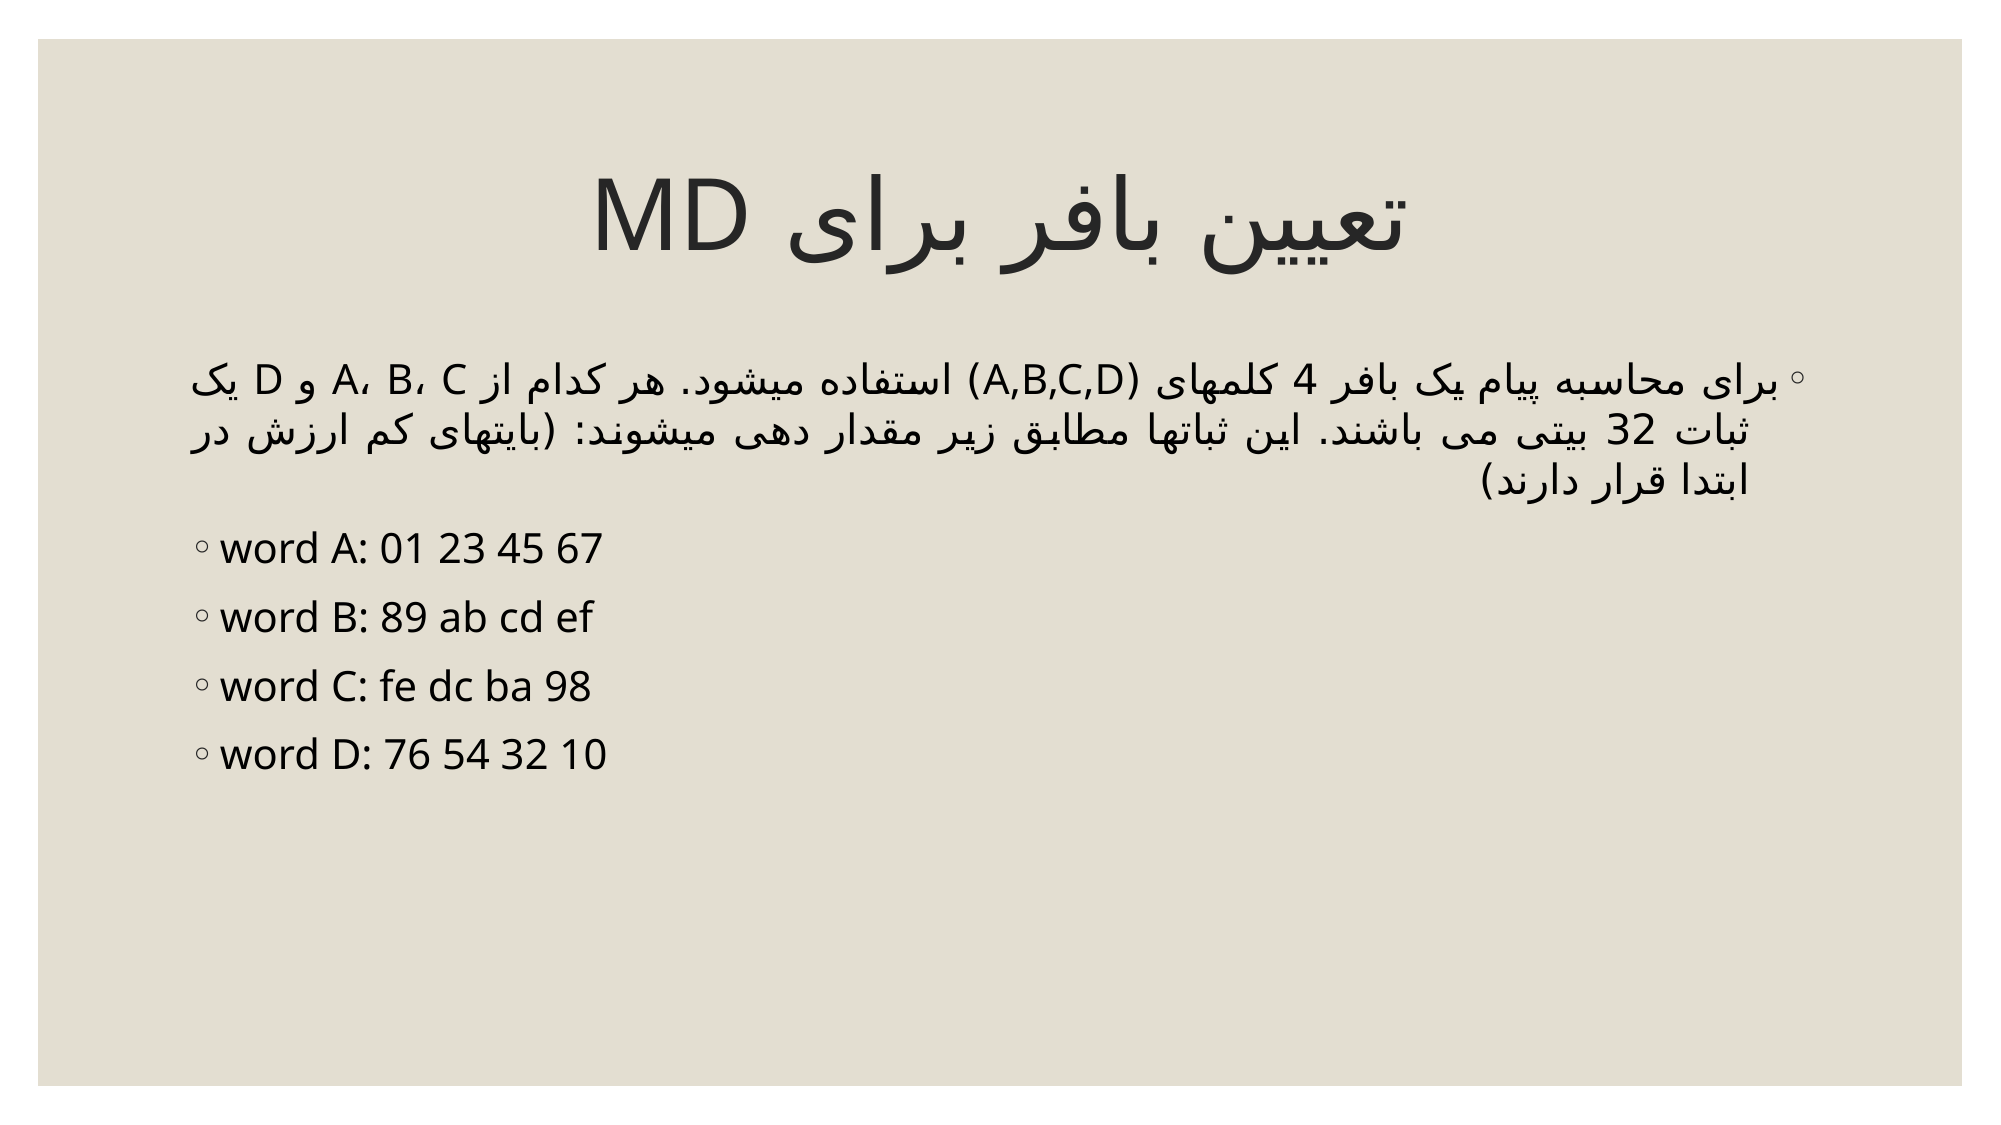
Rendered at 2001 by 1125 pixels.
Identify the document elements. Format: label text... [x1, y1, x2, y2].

title تعیین بافر برای MD [174, 105, 1825, 331]
list برای محاسبه پیام یک بافر 4 کلمه‏ای (A,B,C,D) استفاده می‏شود. هر کدام از A، B، C و D یک ثبات 32 بیتی می باشند. این ثبات‏ها مطابق زیر مقدار دهی می‏شوند: (بایت‏های کم ارزش در ابتدا قرار دارند) word A: 01 23 45 67 word B: 89 ab cd ef word C: fe dc ba 98 word D: 76 54 32 10 [174, 345, 1825, 991]
